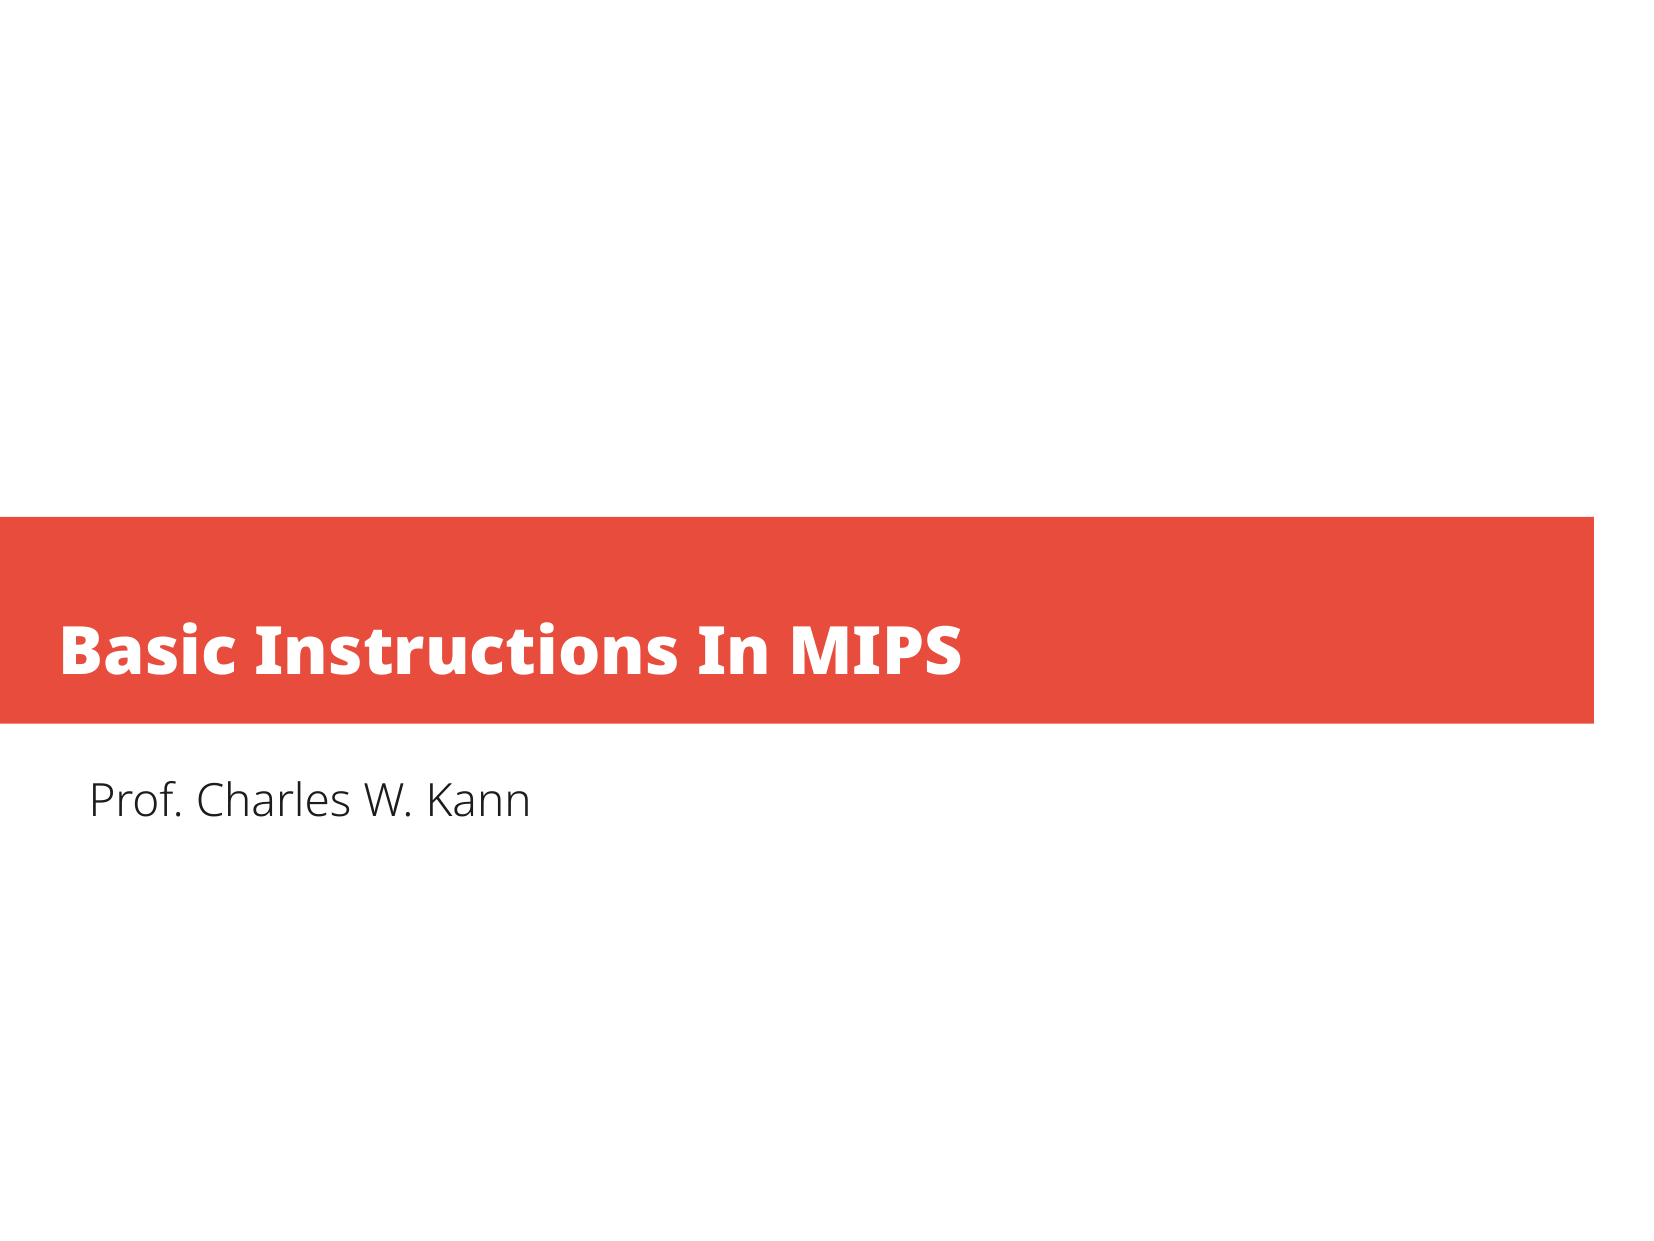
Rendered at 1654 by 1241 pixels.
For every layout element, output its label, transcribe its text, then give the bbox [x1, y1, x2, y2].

subtitle Prof. Charles W. Kann [88, 767, 1594, 1182]
title Basic Instructions In MIPS [58, 546, 1594, 695]
